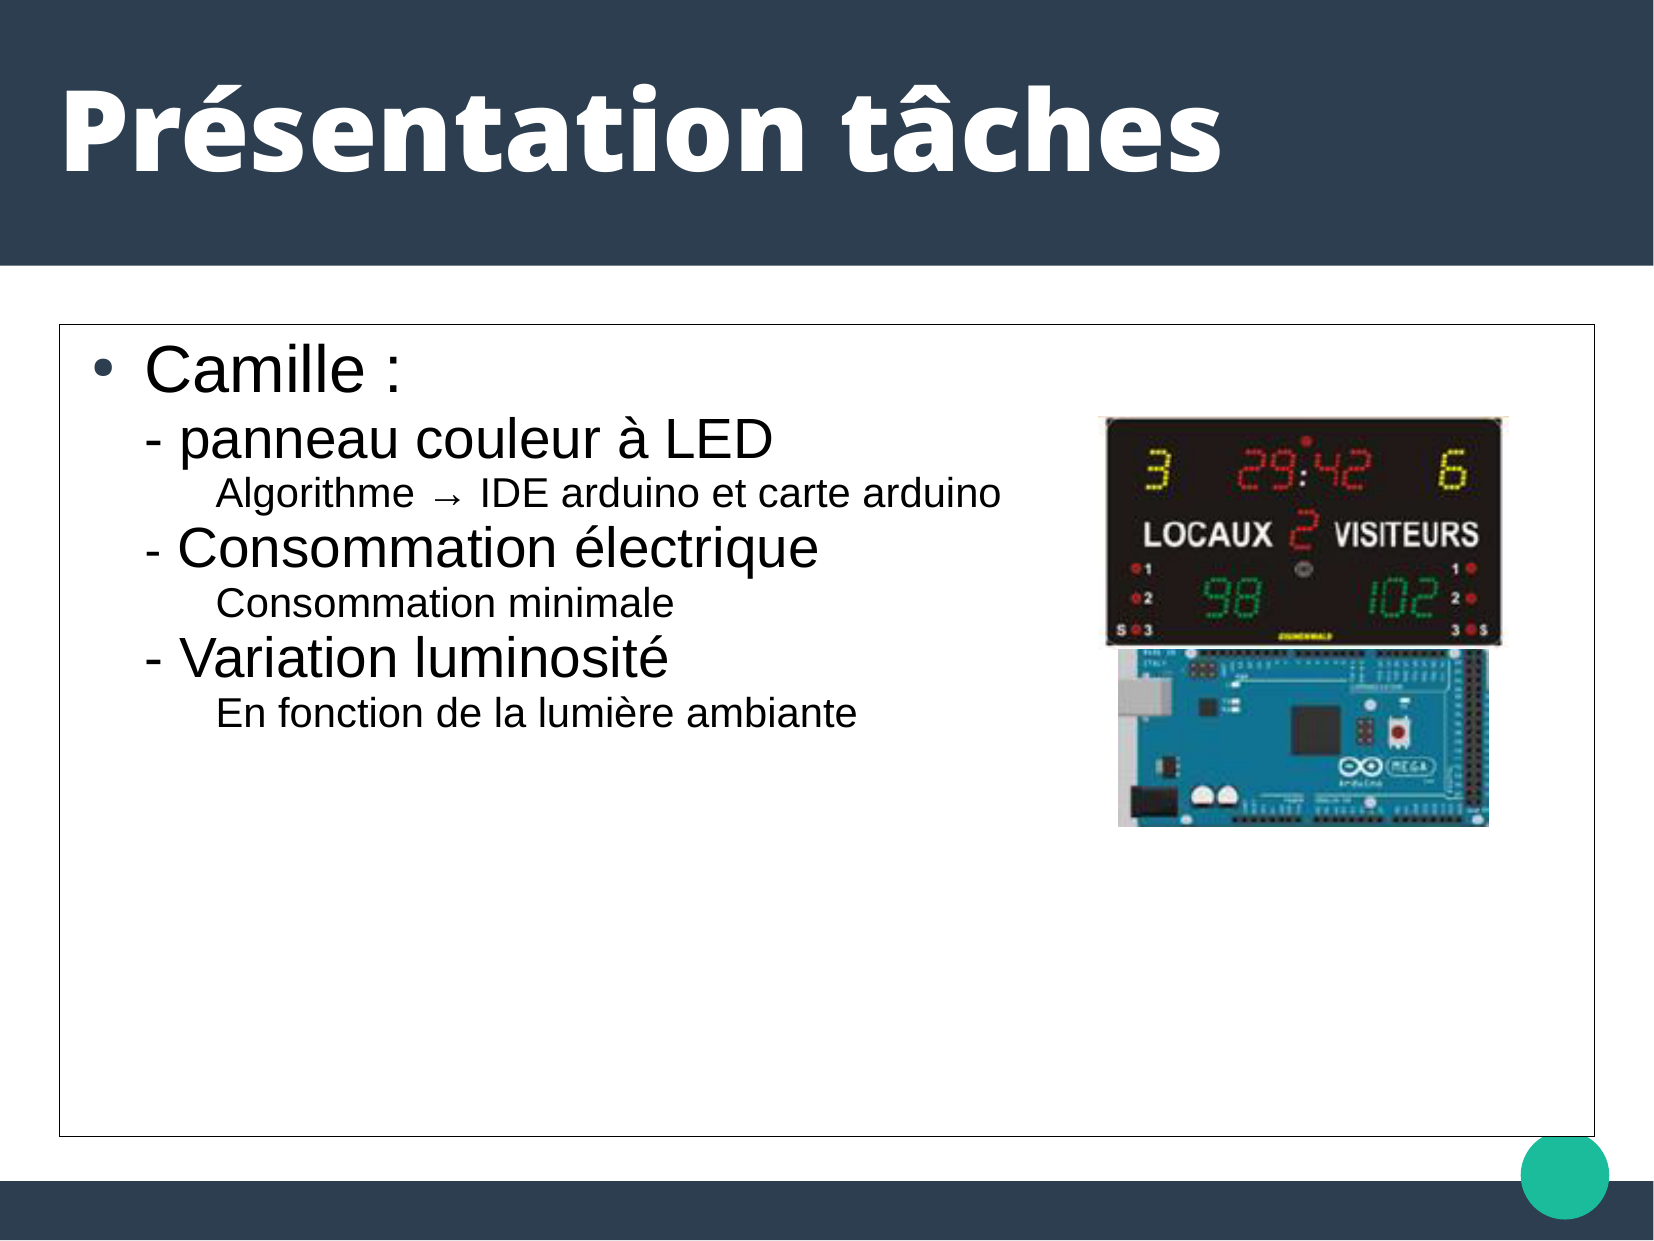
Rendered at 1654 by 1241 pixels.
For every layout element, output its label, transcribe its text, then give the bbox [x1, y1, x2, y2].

text_box Camille : - panneau couleur à LED Algorithme → IDE arduino et carte arduino - Consommation électrique Consommation minimale - Variation luminosité En fonction de la lumière ambiante [59, 324, 1595, 1137]
picture [1098, 416, 1509, 827]
title Présentation tâches [59, 49, 1595, 207]
